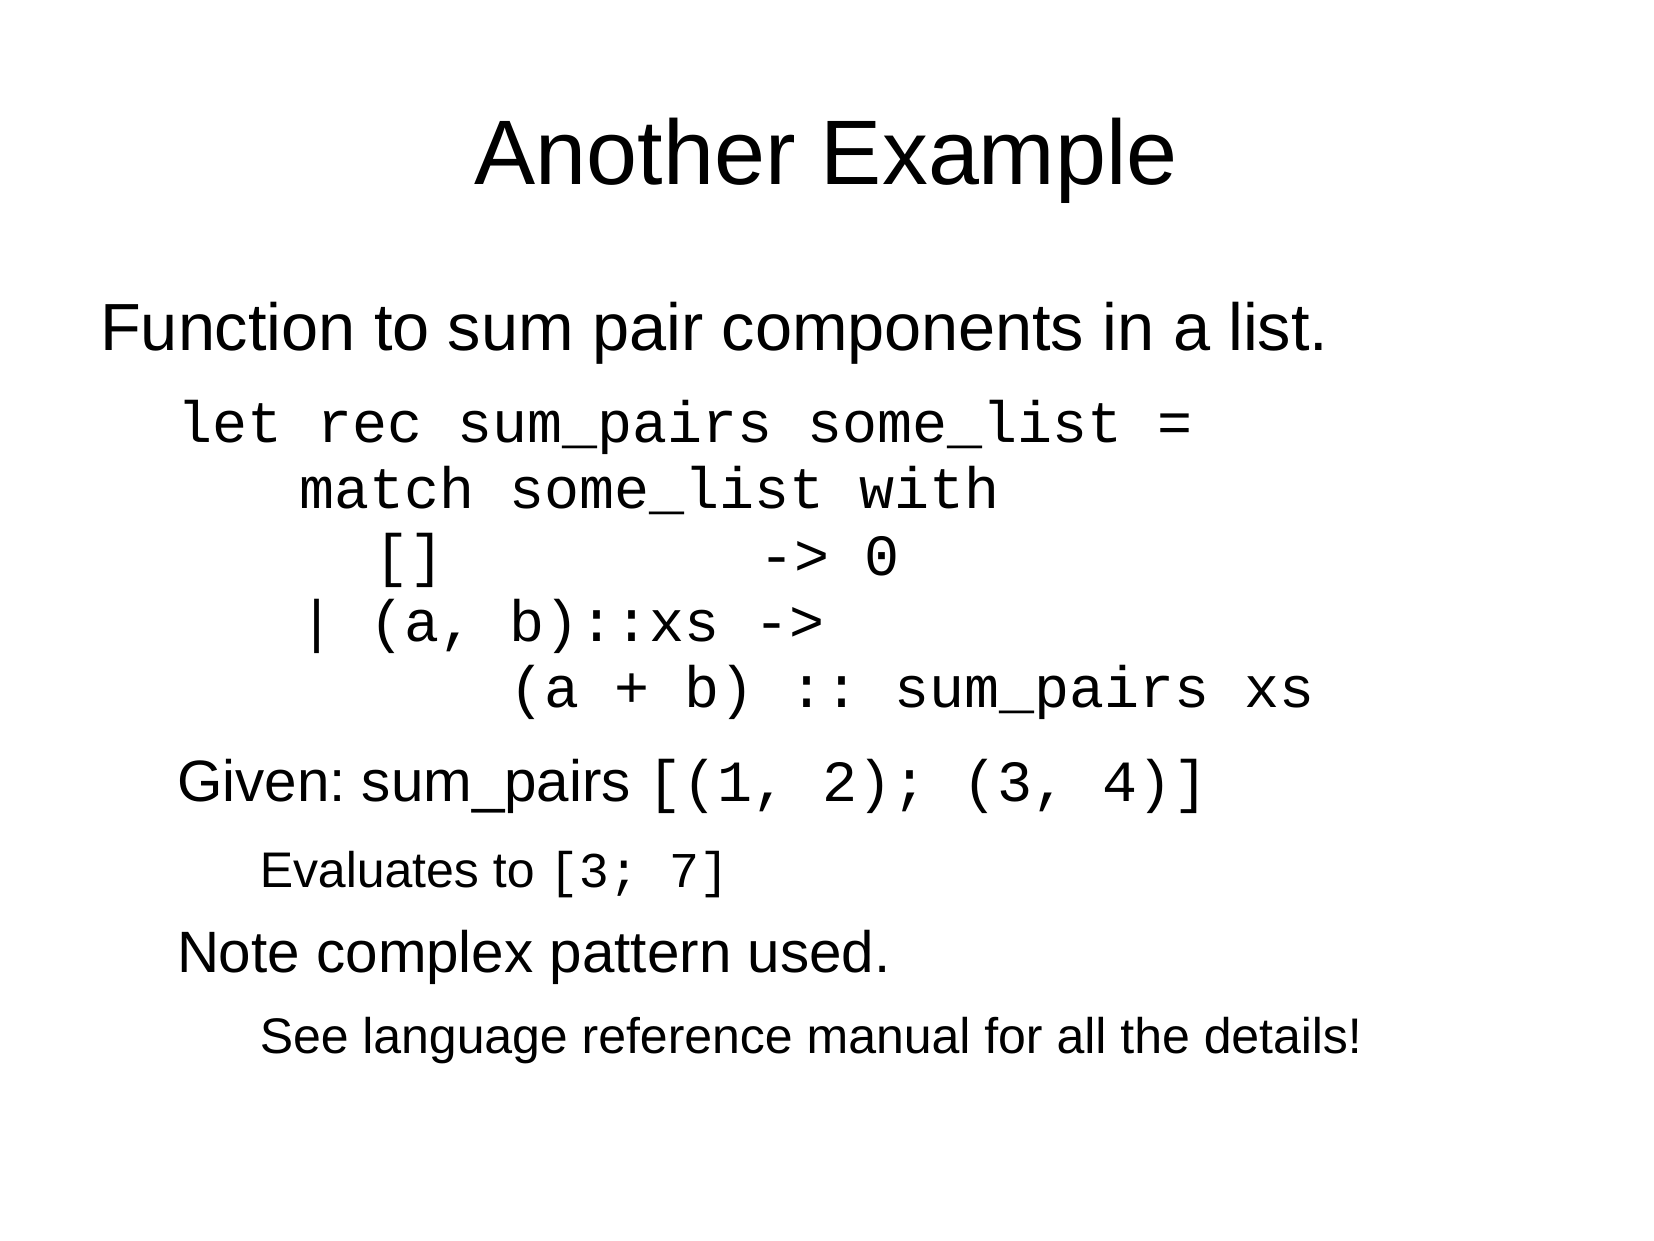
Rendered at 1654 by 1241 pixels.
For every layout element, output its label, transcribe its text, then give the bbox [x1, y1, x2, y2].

title Another Example [82, 56, 1571, 250]
list Function to sum pair components in a list. let rec sum_pairs some_list = match some_list with [] -> 0 | (a, b)::xs -> (a + b) :: sum_pairs xs Given: sum_pairs [(1, 2); (3, 4)] Evaluates to [3; 7] Note complex pattern used. See language reference manual for all the details! [82, 290, 1571, 1094]
